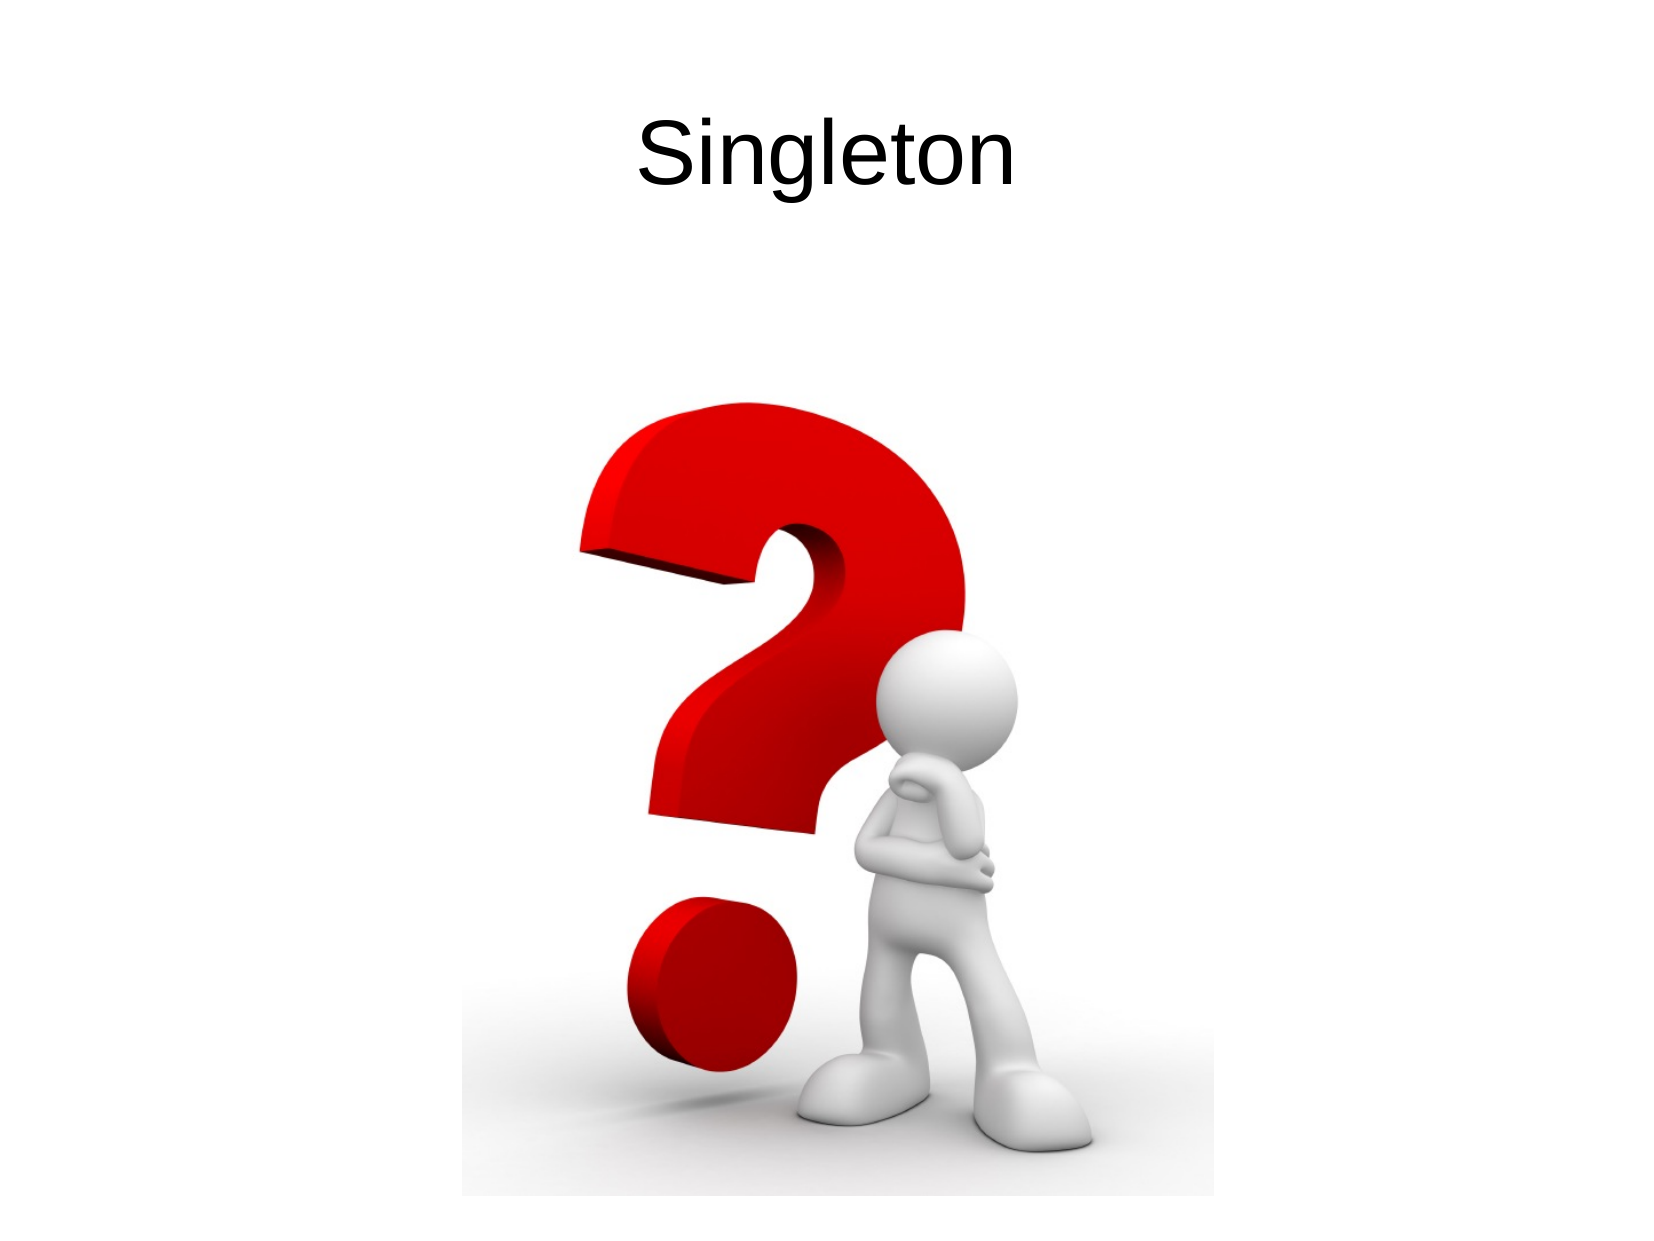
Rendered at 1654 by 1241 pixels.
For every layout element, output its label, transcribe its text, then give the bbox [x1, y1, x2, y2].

picture [462, 359, 1214, 1197]
title Singleton [82, 49, 1571, 257]
